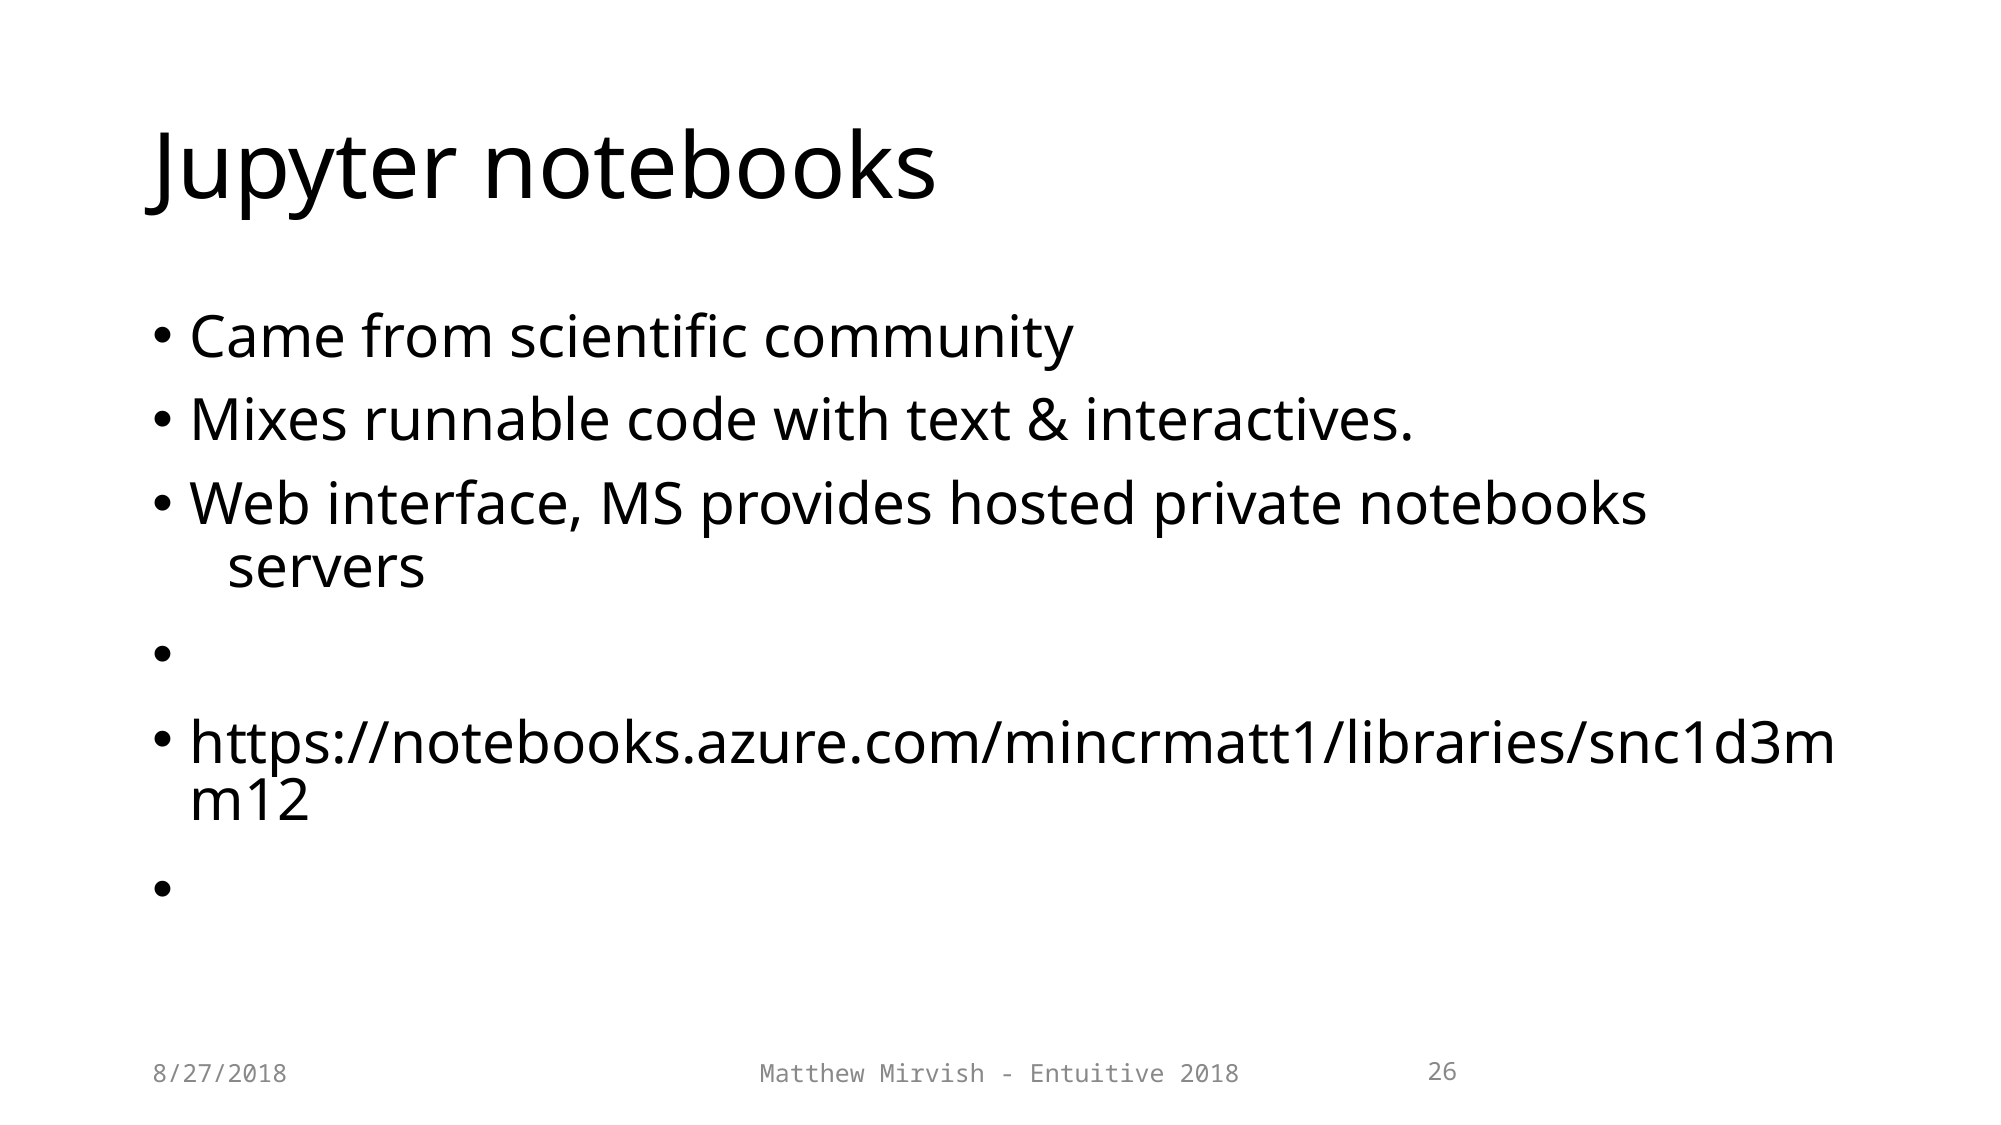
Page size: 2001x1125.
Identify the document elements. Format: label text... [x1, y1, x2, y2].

text_box Matthew Mirvish - Entuitive 2018 [662, 1042, 1338, 1103]
text_box 26 [1412, 1042, 1863, 1103]
title Jupyter notebooks [137, 59, 1863, 278]
text_box 8/27/2018 [137, 1042, 588, 1103]
list Came from scientific community Mixes runnable code with text & interactives. Web interface, MS provides hosted private notebooks servers https://notebooks.azure.com/mincrmatt1/libraries/snc1d3mm12 [137, 299, 1863, 1014]
